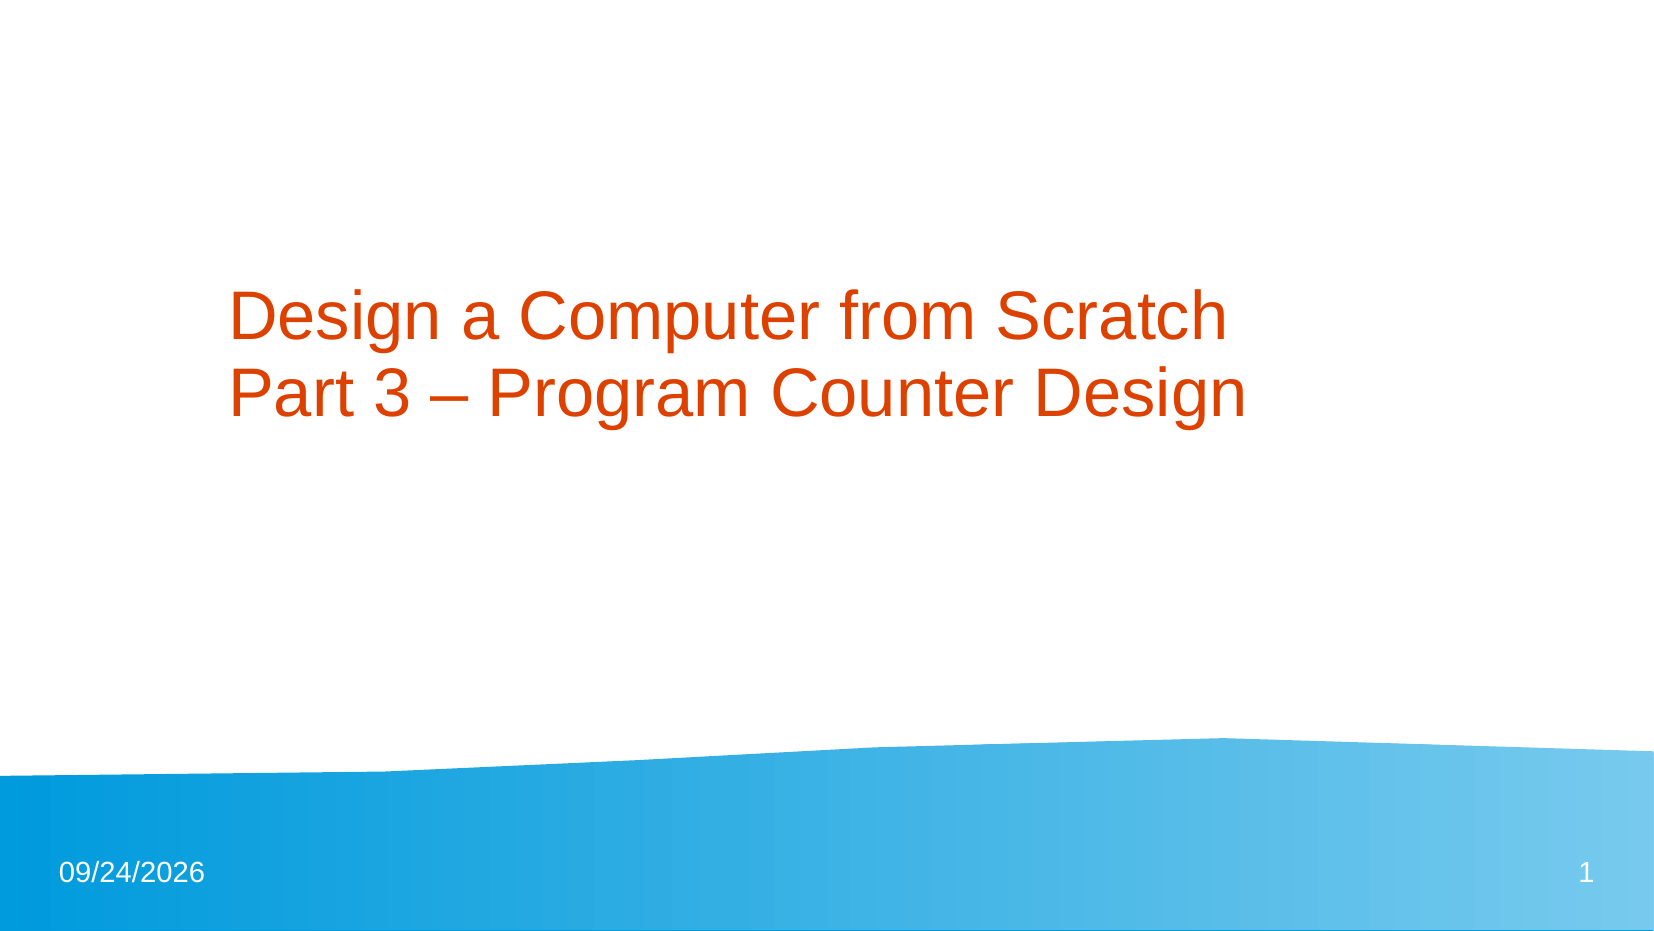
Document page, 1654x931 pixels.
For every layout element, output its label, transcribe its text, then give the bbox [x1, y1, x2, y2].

title Design a Computer from Scratch Part 3 – Program Counter Design [0, 265, 1477, 443]
